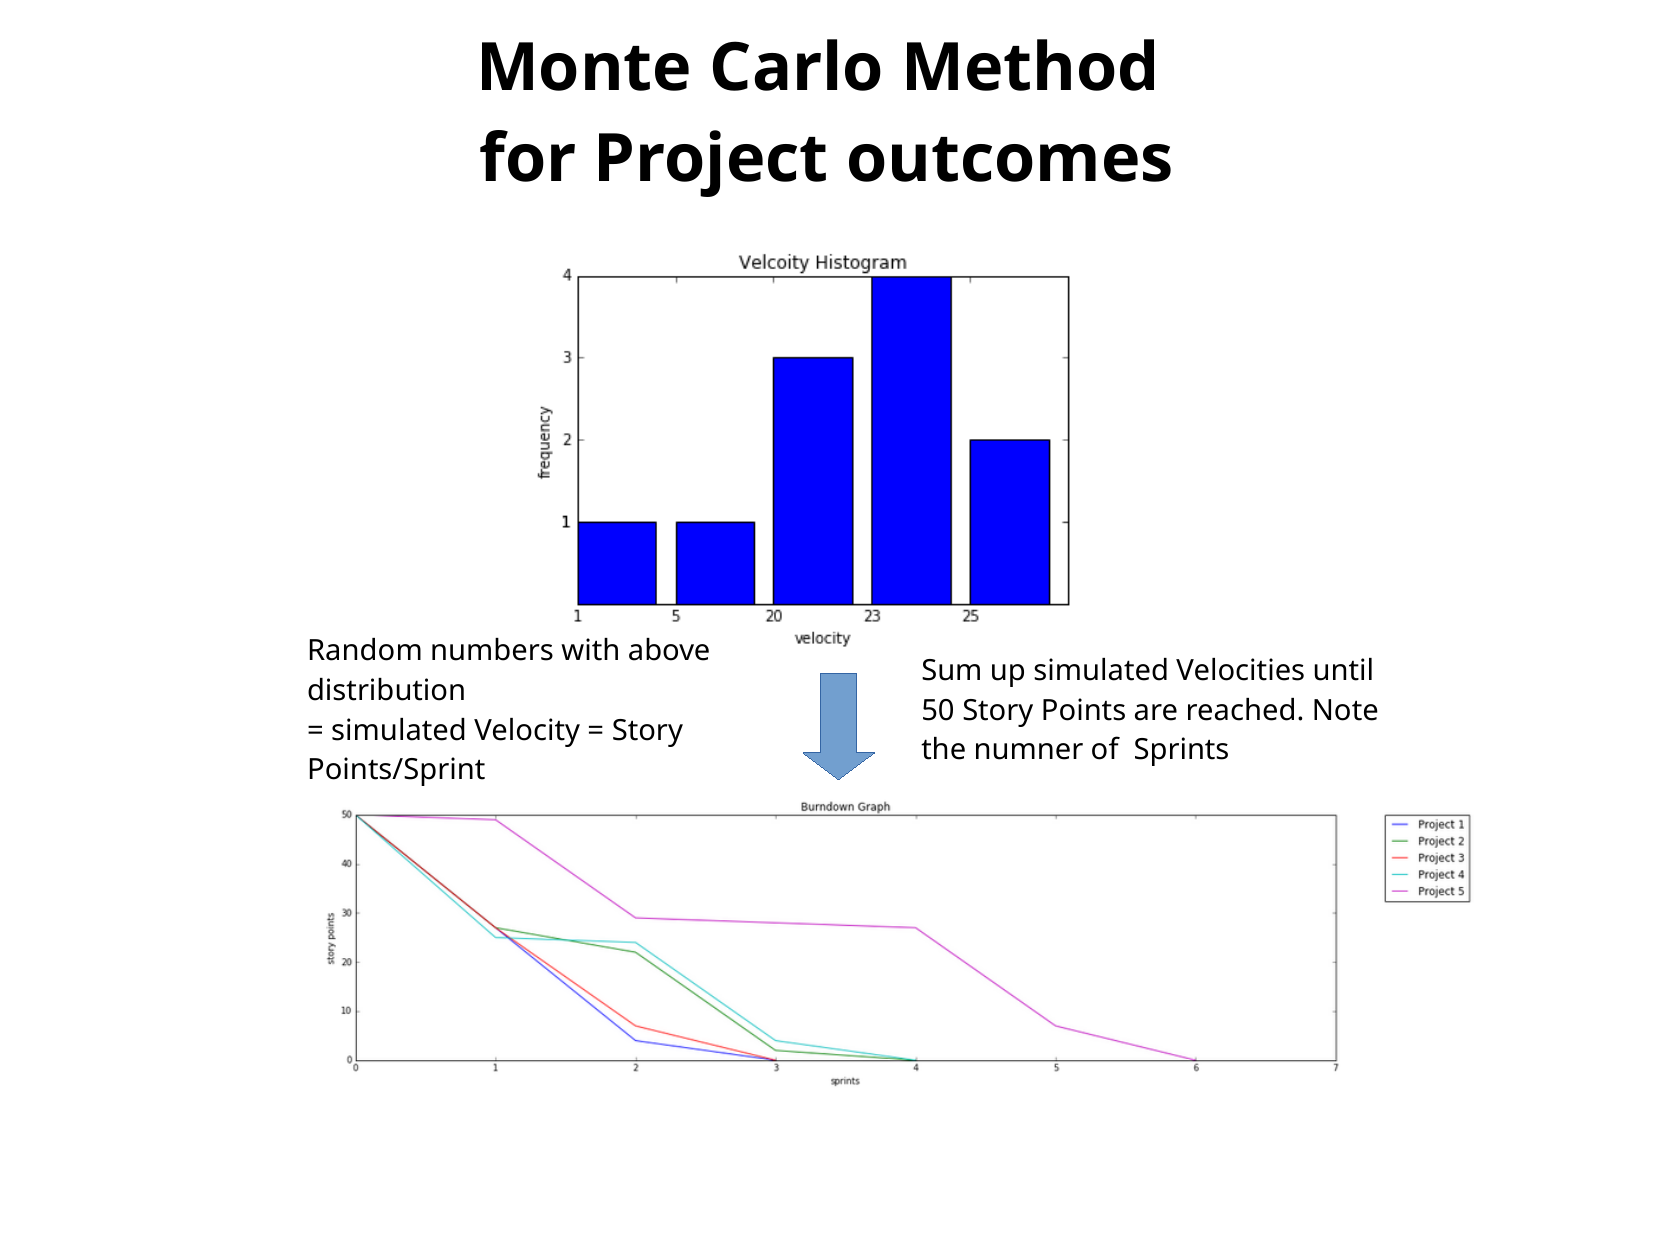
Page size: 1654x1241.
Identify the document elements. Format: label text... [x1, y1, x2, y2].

text_box [803, 673, 875, 780]
text_box Random numbers with above distribution = simulated Velocity = Story Points/Sprint [307, 629, 780, 789]
text_box Sum up simulated Velocities until 50 Story Points are reached. Note the numner of Sprints [921, 649, 1394, 769]
title Monte Carlo Method for Project outcomes [224, 19, 1430, 326]
picture [519, 247, 1099, 660]
picture [318, 791, 1477, 1091]
